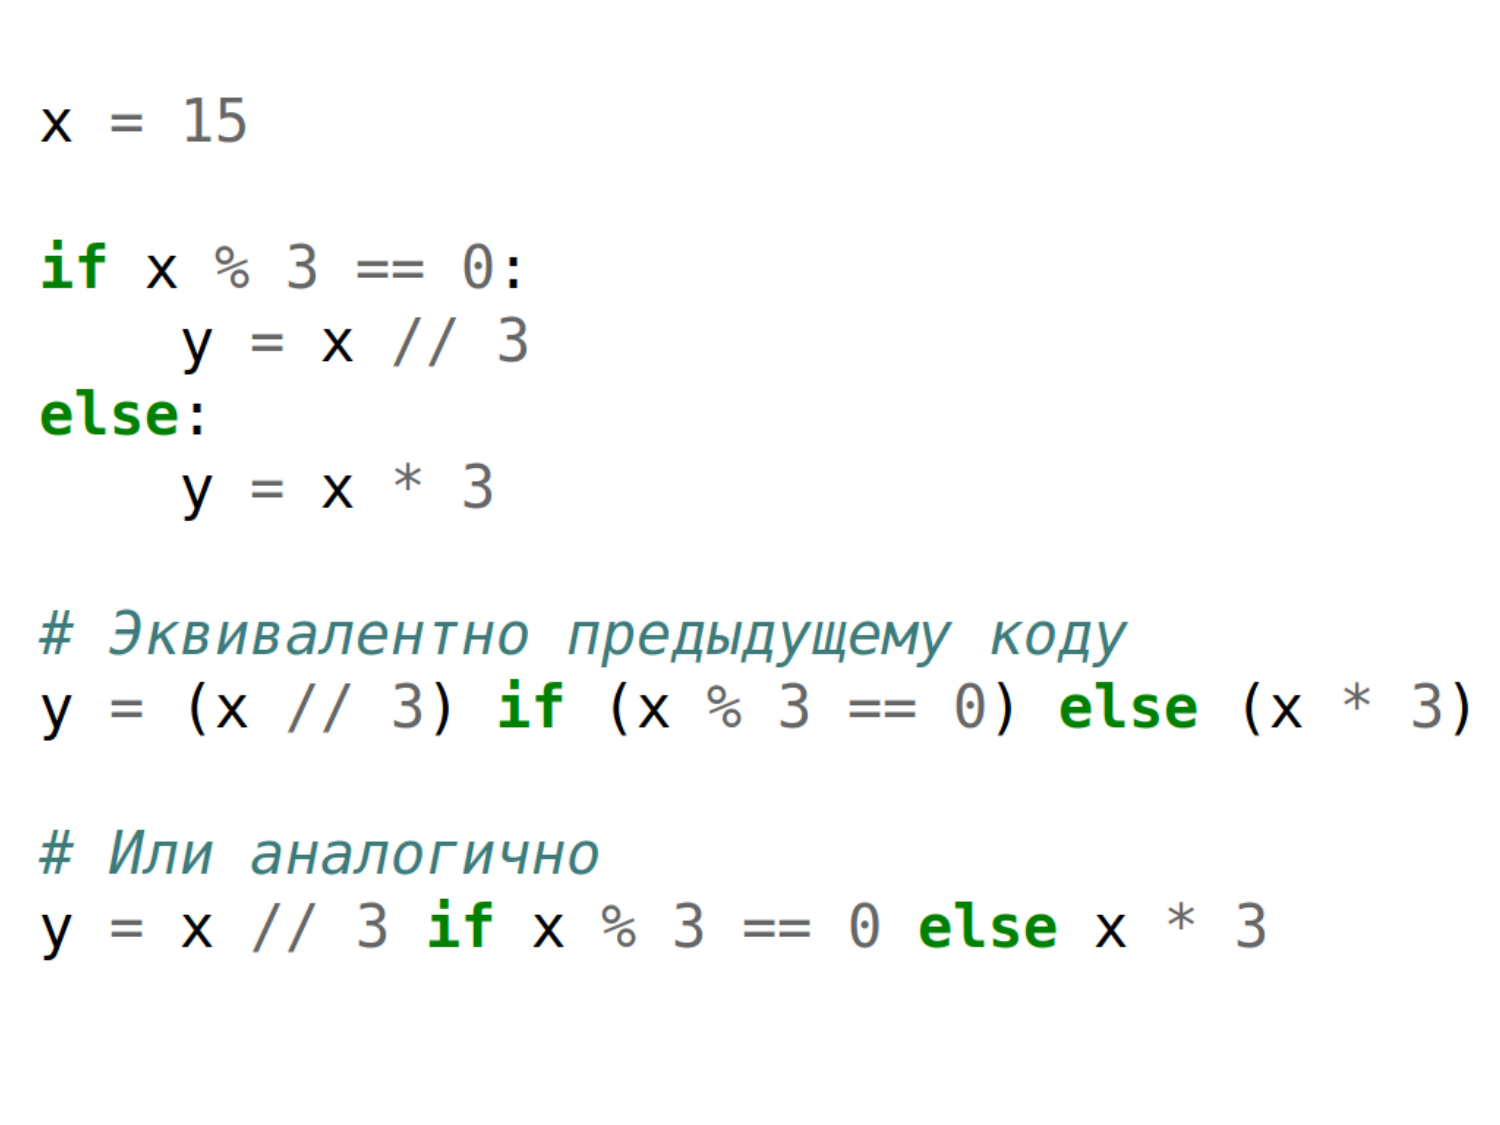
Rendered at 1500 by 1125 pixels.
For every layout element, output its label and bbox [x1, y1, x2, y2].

picture [17, 92, 1483, 978]
